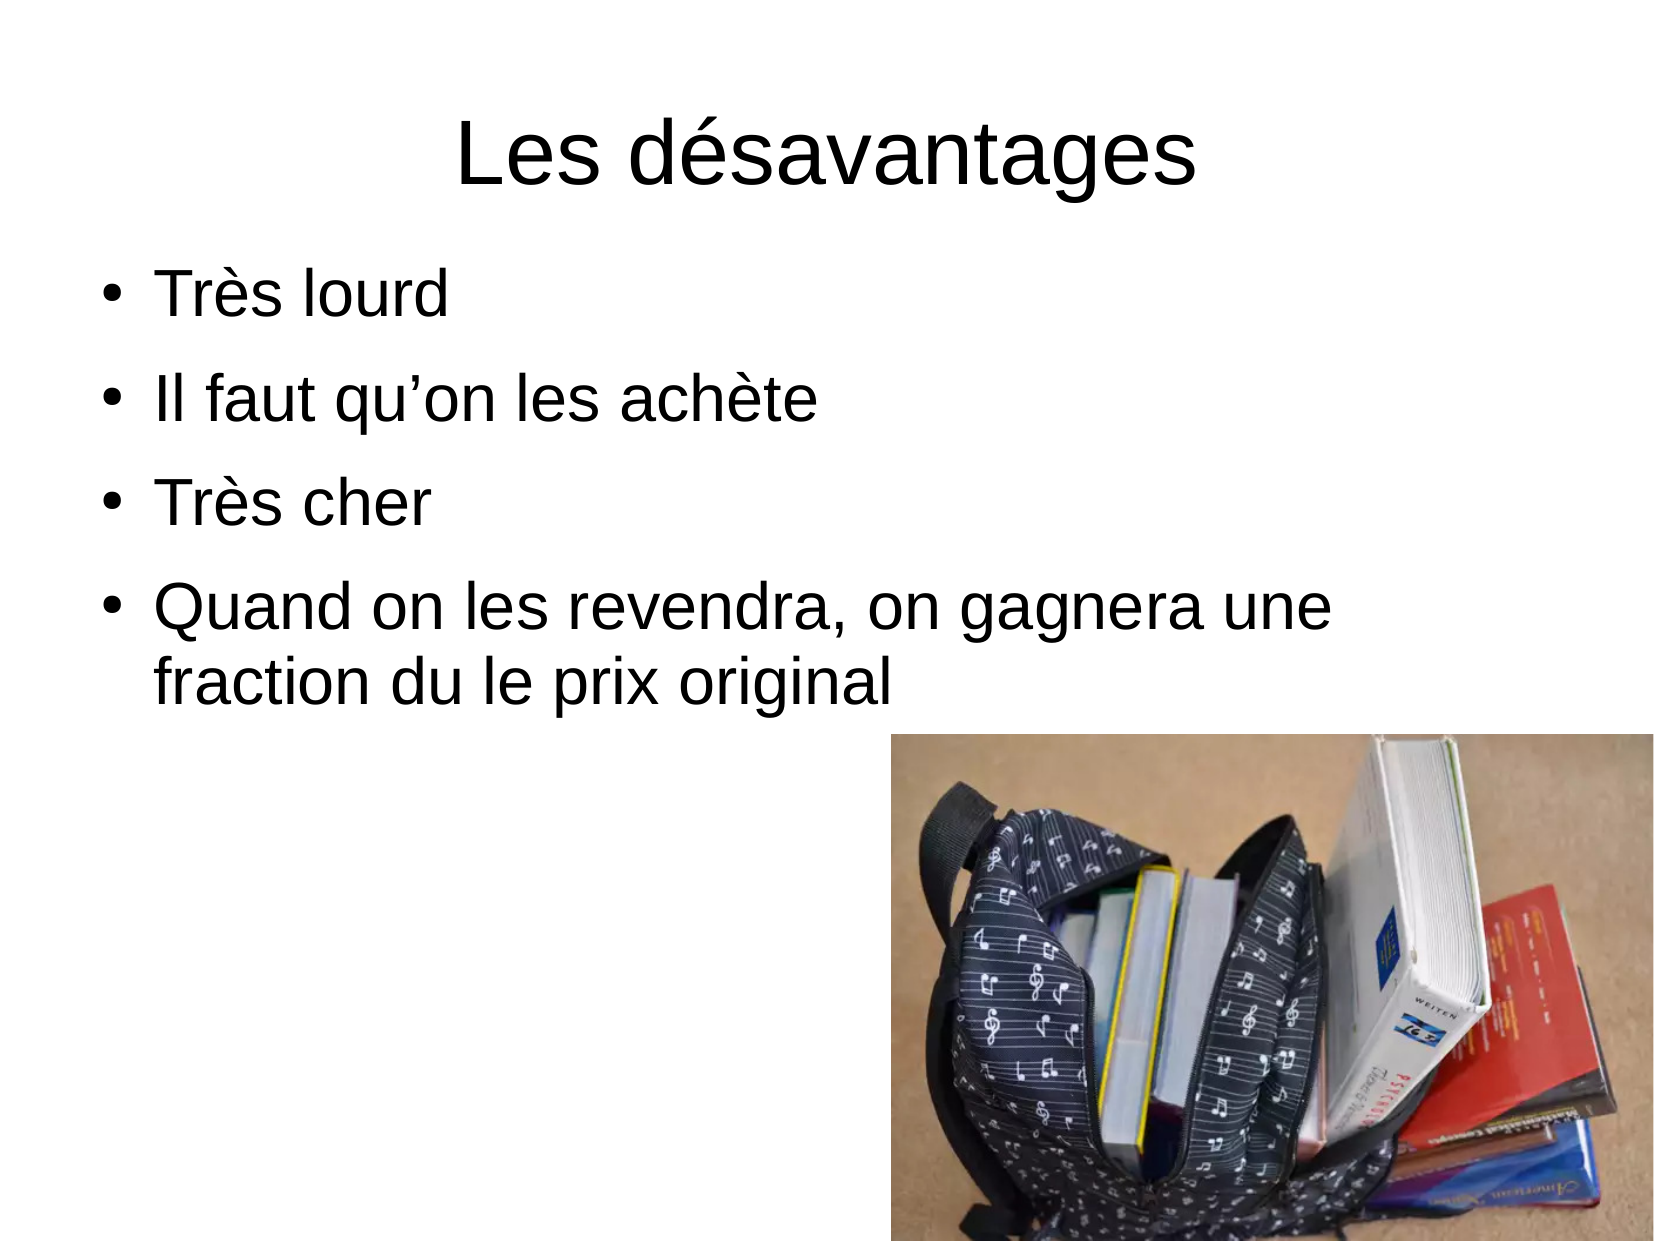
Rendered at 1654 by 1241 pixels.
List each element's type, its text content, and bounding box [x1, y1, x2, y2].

title Les désavantages [82, 49, 1571, 256]
picture [891, 734, 1654, 1241]
list Très lourd Il faut qu’on les achète Très cher Quand on les revendra, on gagnera une fraction du le prix original [82, 256, 1571, 976]
